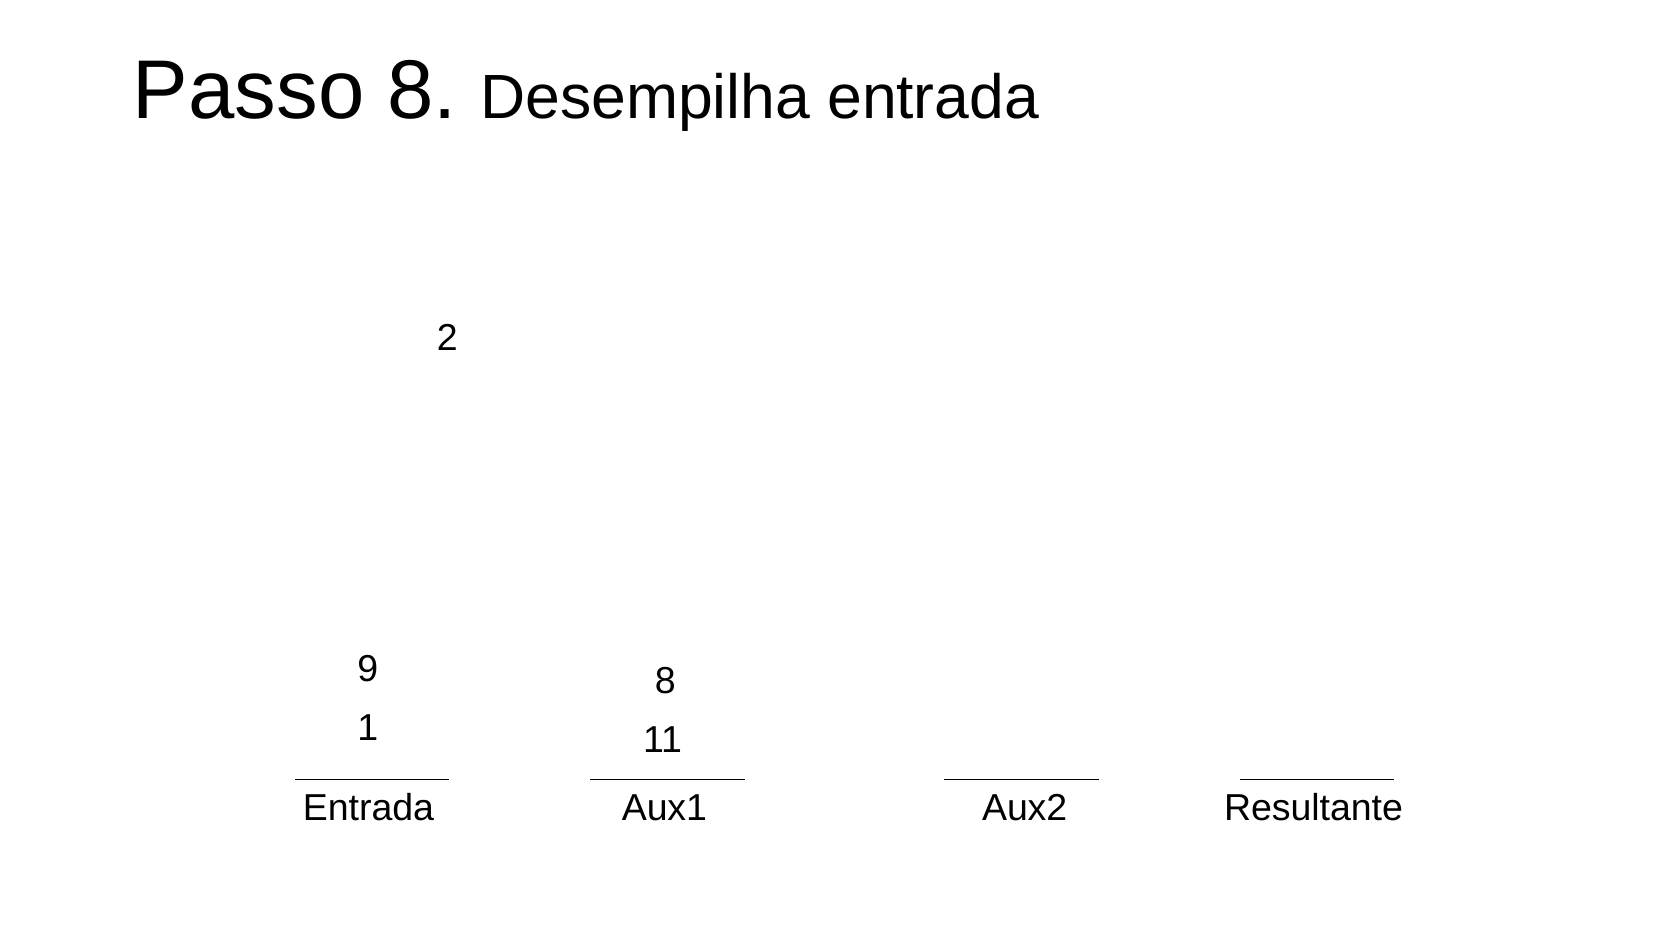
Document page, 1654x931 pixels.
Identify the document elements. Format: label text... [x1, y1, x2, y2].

text_box Resultante [1209, 779, 1418, 837]
text_box 9 [342, 640, 393, 697]
text_box 11 [628, 710, 697, 768]
text_box Entrada [288, 779, 449, 837]
text_box Aux2 [967, 780, 1083, 837]
text_box 2 [422, 309, 473, 367]
text_box Aux1 [607, 780, 723, 837]
text_box Passo 8. Desempilha entrada [118, 35, 1583, 353]
text_box 1 [342, 699, 393, 756]
text_box 8 [640, 651, 709, 709]
